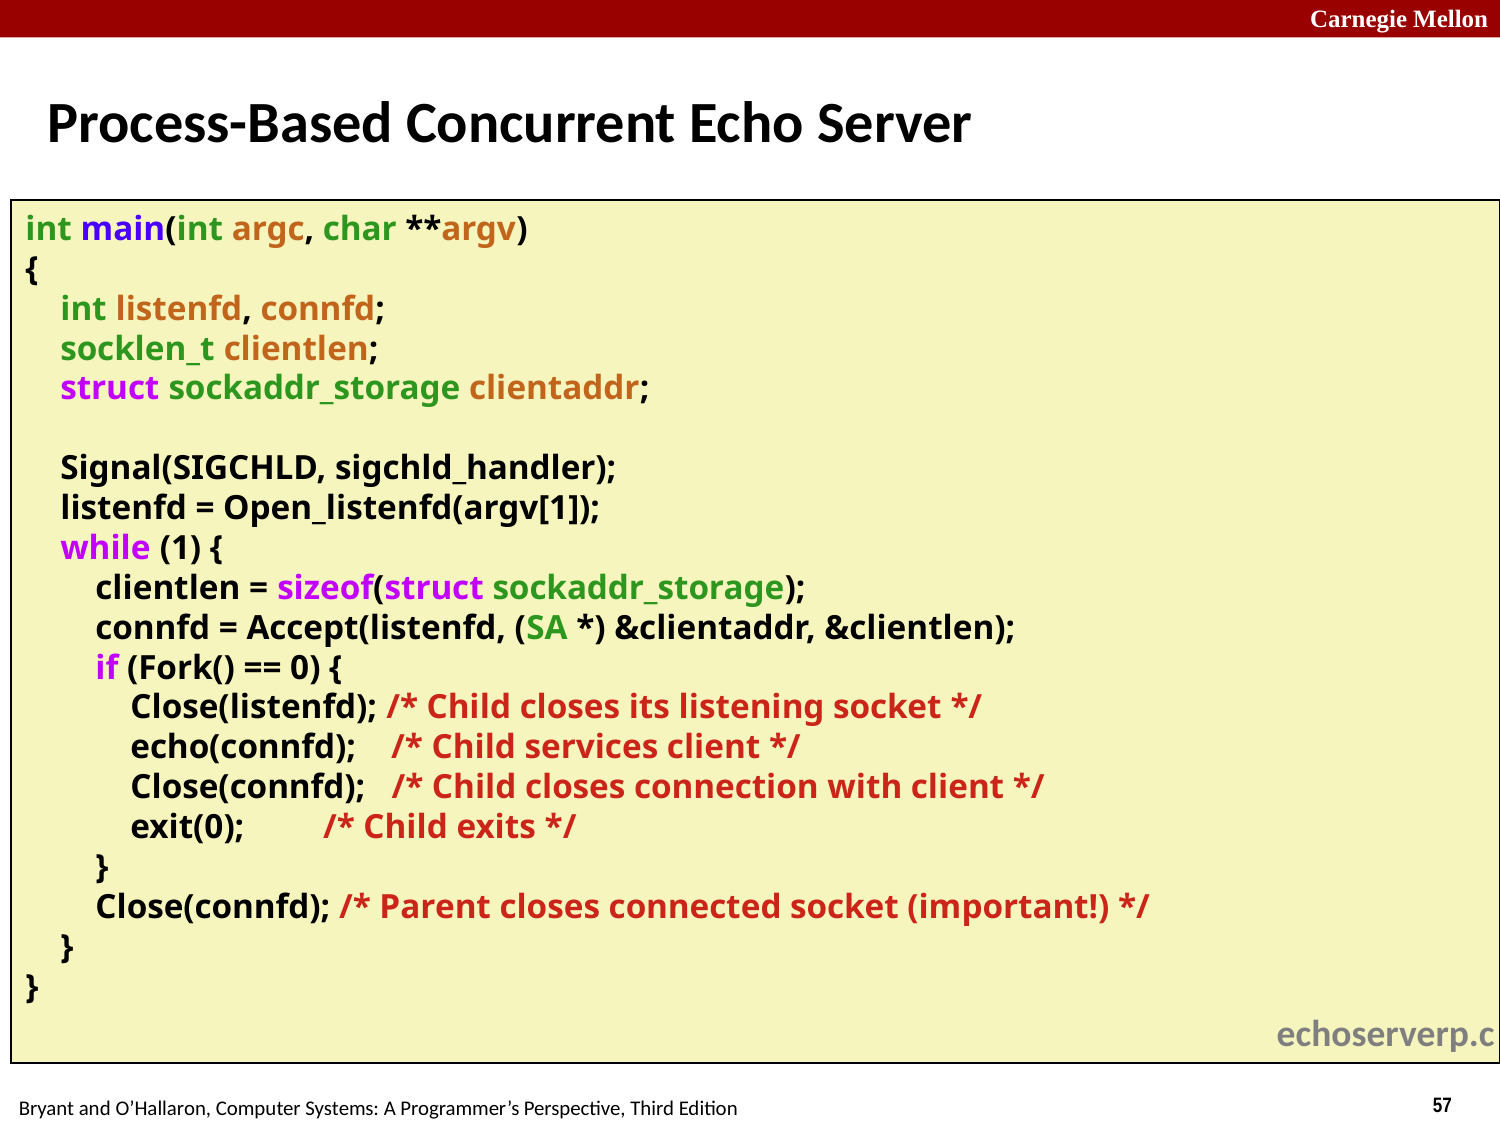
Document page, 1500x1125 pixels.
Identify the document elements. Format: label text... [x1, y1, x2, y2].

text_box int main(int argc, char **argv) { int listenfd, connfd; socklen_t clientlen; struct sockaddr_storage clientaddr; Signal(SIGCHLD, sigchld_handler); listenfd = Open_listenfd(argv[1]); while (1) { clientlen = sizeof(struct sockaddr_storage); connfd = Accept(listenfd, (SA *) &clientaddr, &clientlen); if (Fork() == 0) { Close(listenfd); /* Child closes its listening socket */ echo(connfd); /* Child services client */ Close(connfd); /* Child closes connection with client */ exit(0); /* Child exits */ } Close(connfd); /* Parent closes connected socket (important!) */ } } [10, 200, 1500, 1064]
text_box echoserverp.c [1261, 1001, 1500, 1062]
title Process-Based Concurrent Echo Server [32, 71, 1475, 166]
